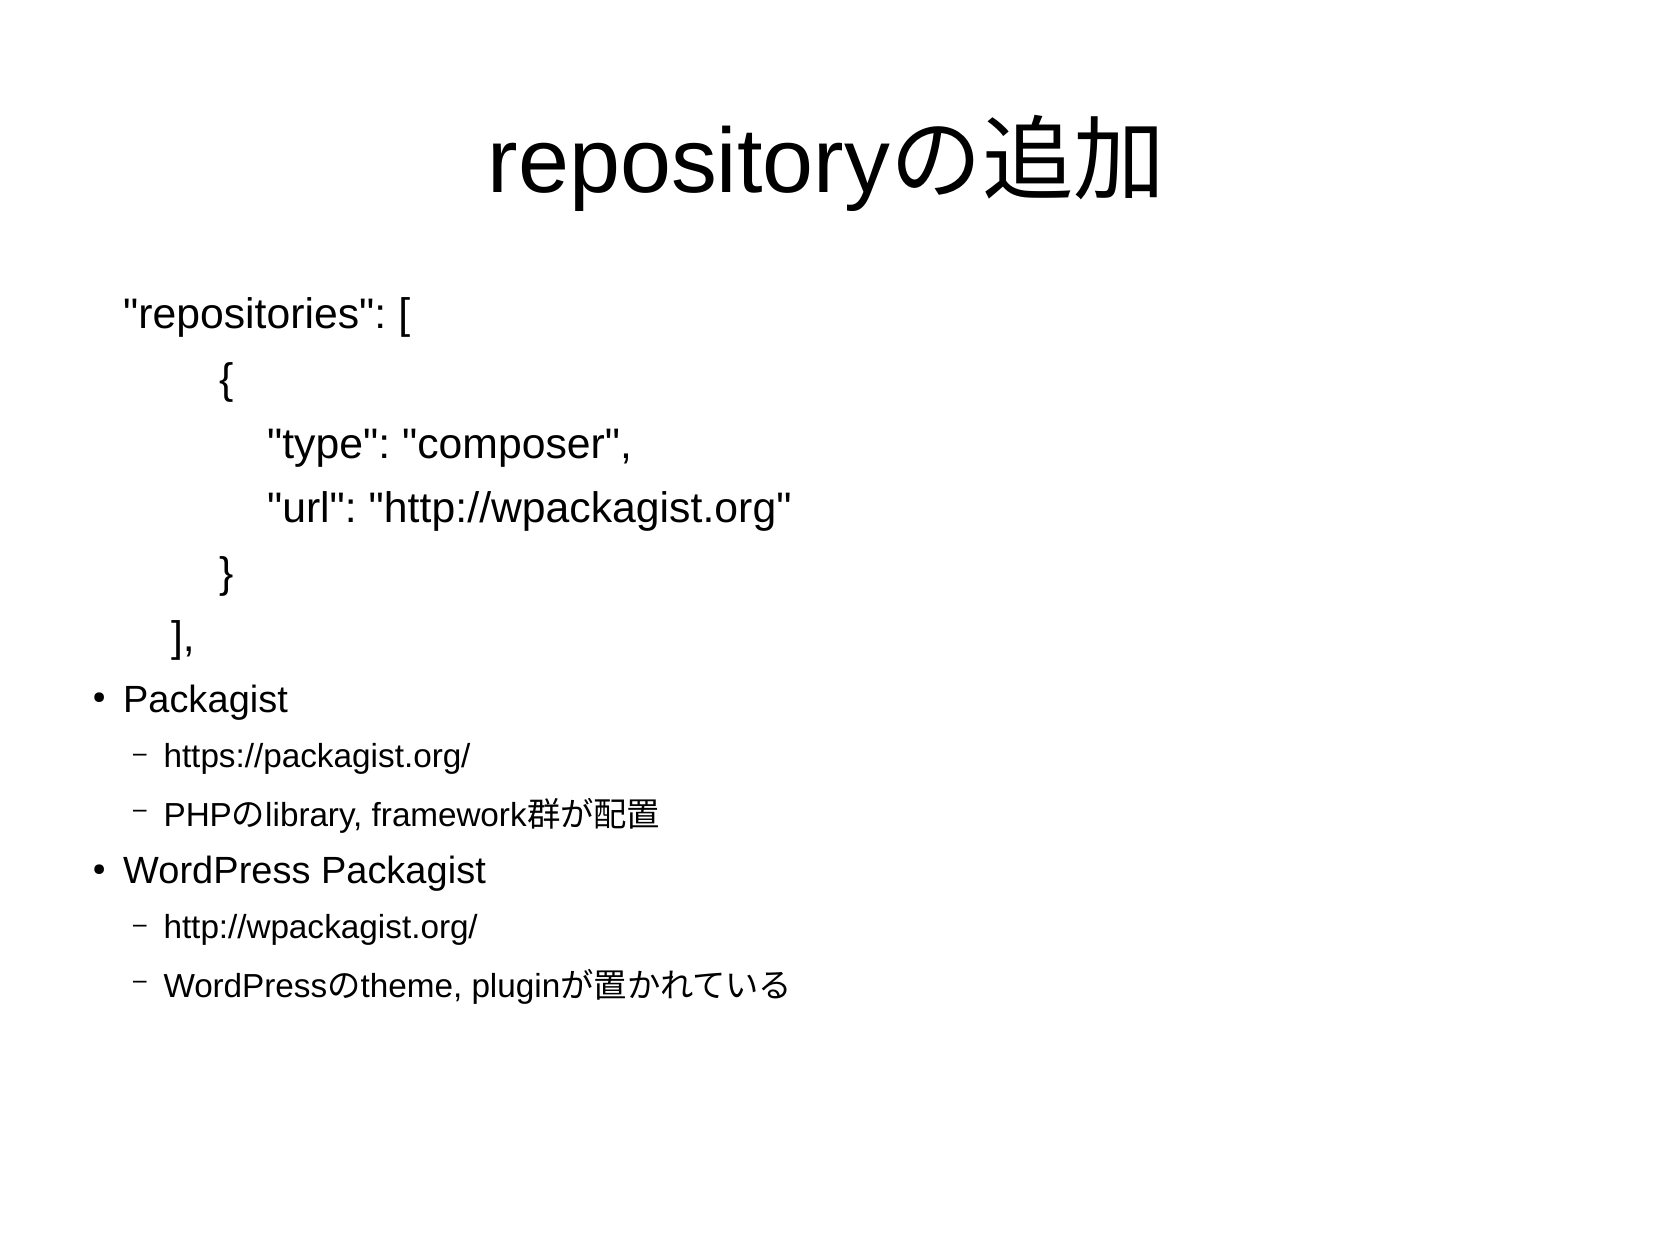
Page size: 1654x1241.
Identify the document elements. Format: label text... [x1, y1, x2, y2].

list "repositories": [ { "type": "composer", "url": "http://wpackagist.org" } ], Packagist https://packagist.org/ PHPのlibrary, framework群が配置 WordPress Packagist http://wpackagist.org/ WordPressのtheme, pluginが置かれている [82, 290, 1571, 1010]
title repositoryの追加 [82, 49, 1571, 257]
